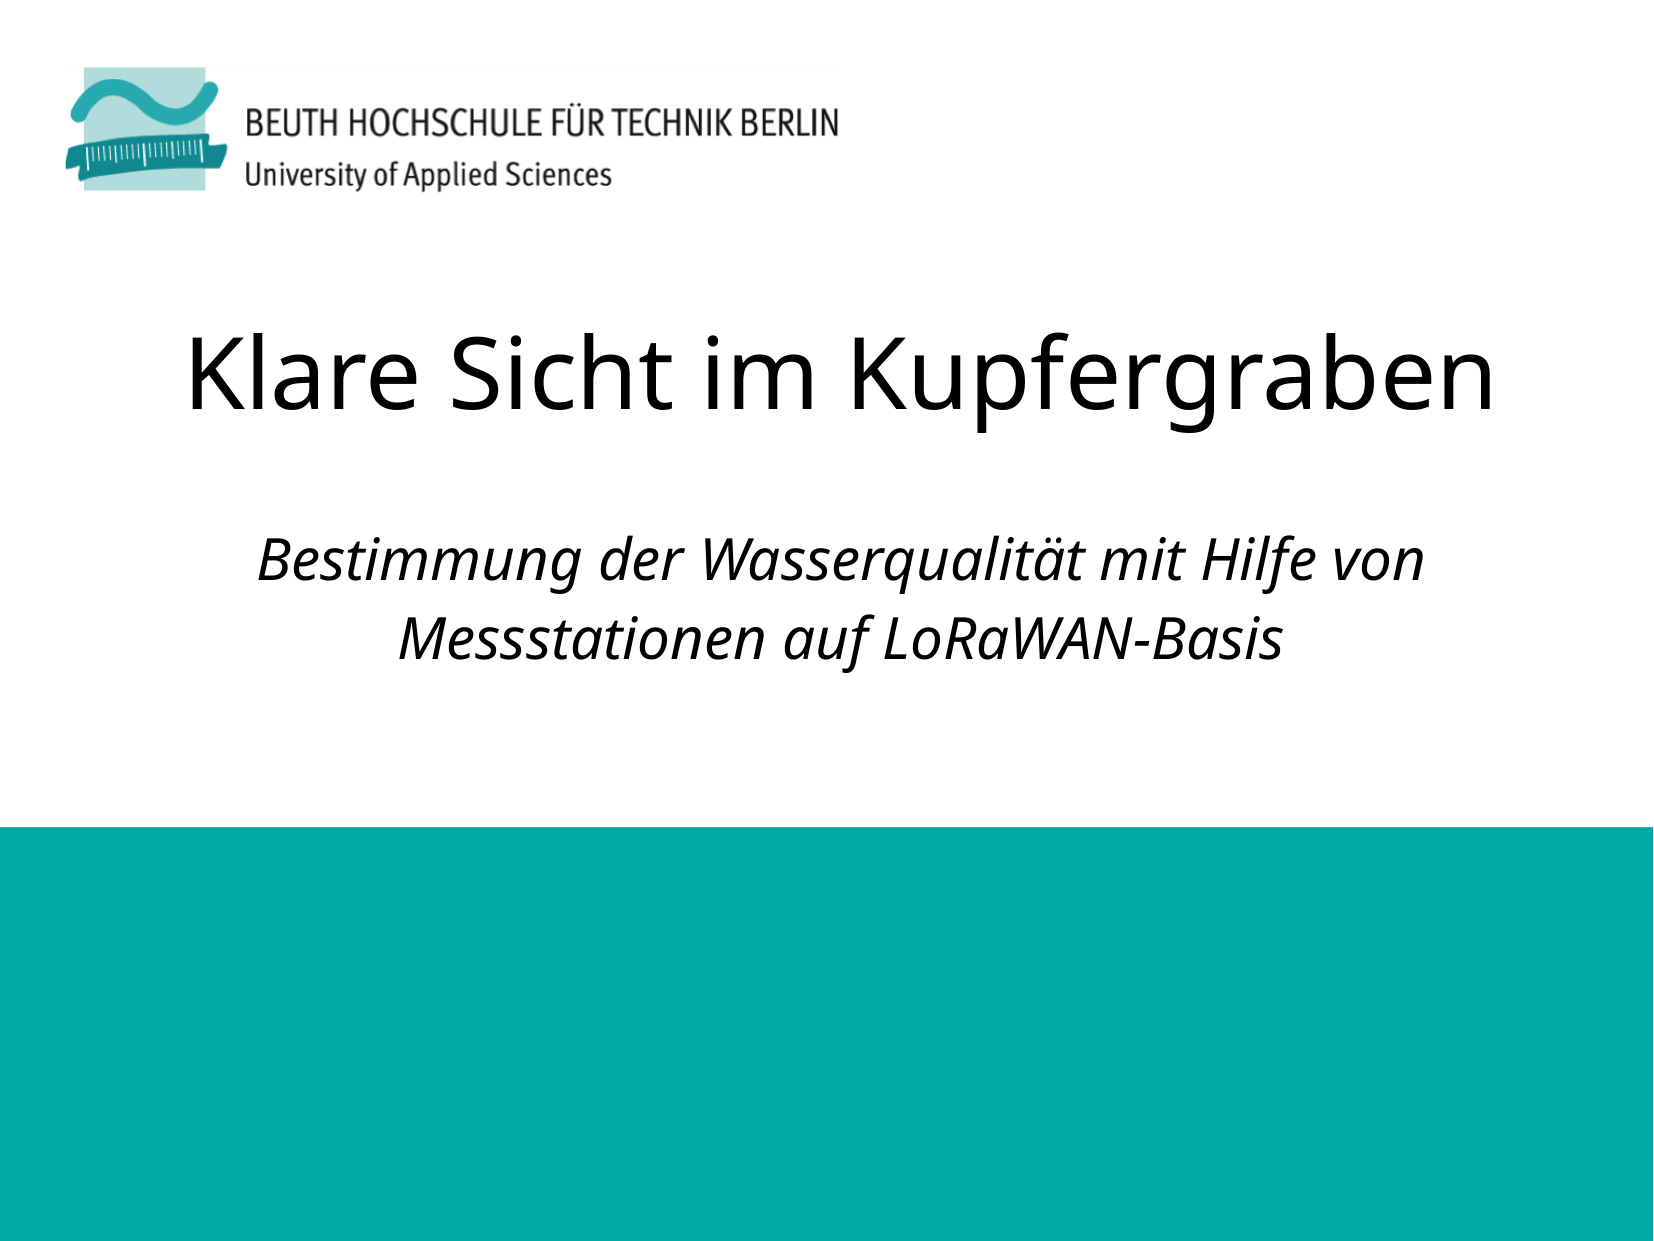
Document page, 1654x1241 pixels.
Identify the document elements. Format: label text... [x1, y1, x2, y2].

picture [64, 66, 839, 193]
text_box Klare Sicht im Kupfergraben Bestimmung der Wasserqualität mit Hilfe von Messstationen auf LoRaWAN-Basis [147, 295, 1535, 763]
